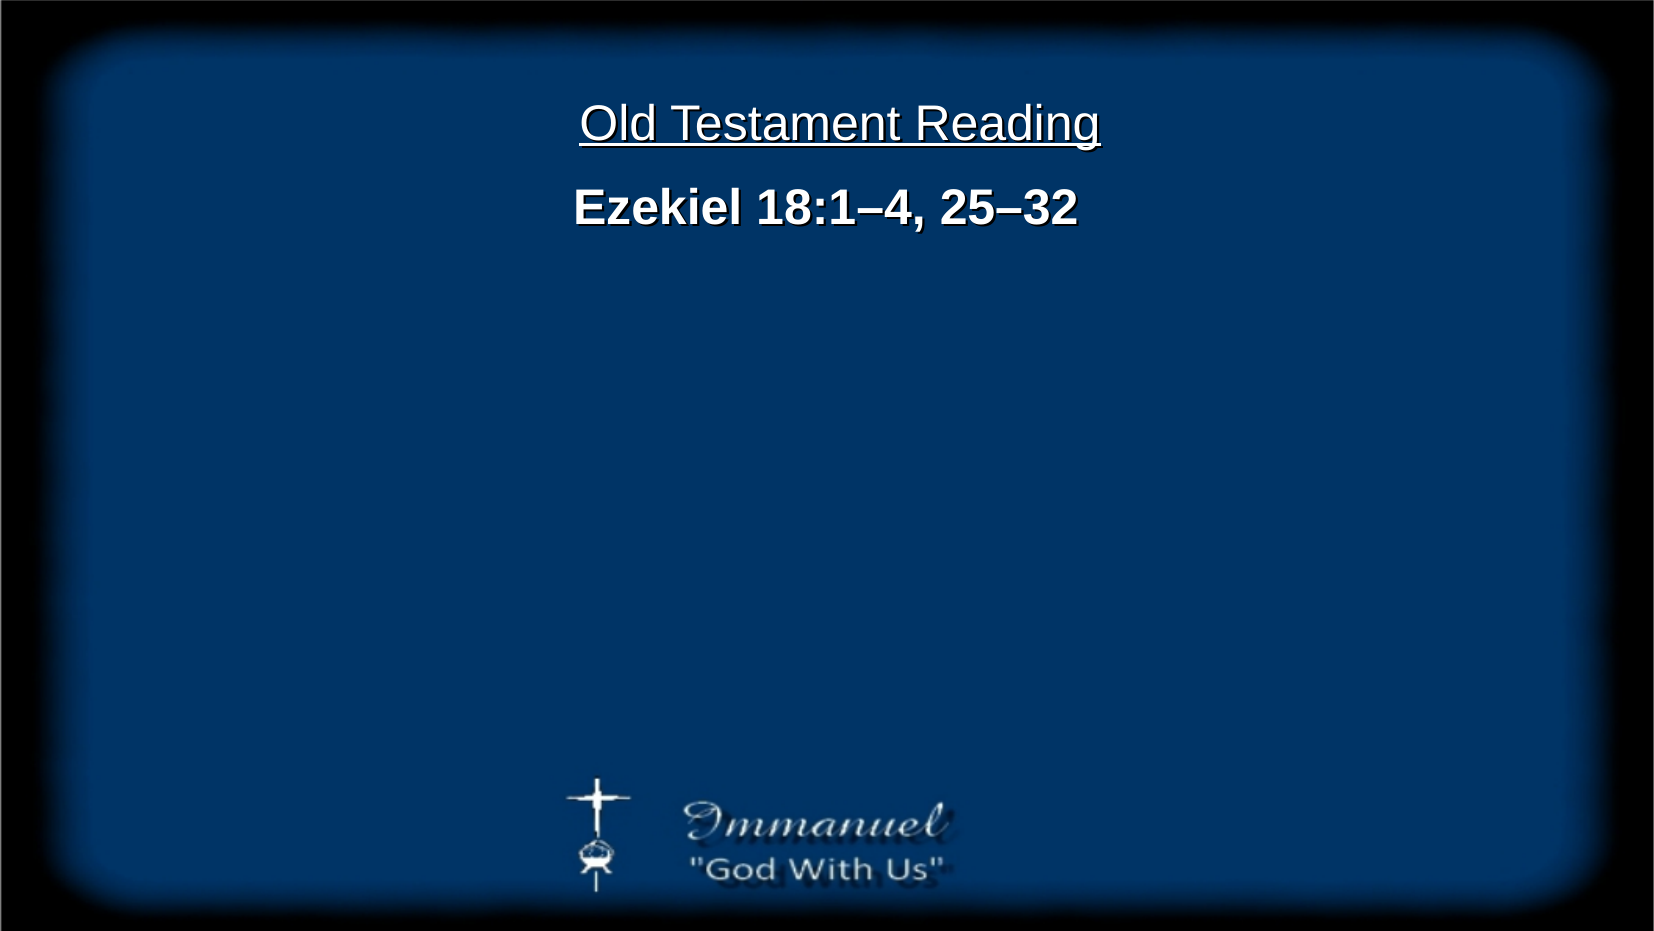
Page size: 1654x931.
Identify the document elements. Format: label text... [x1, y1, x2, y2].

picture [0, 0, 1654, 931]
text_box Old Testament Reading Ezekiel 18:1–4, 25–32 [105, 60, 1576, 217]
